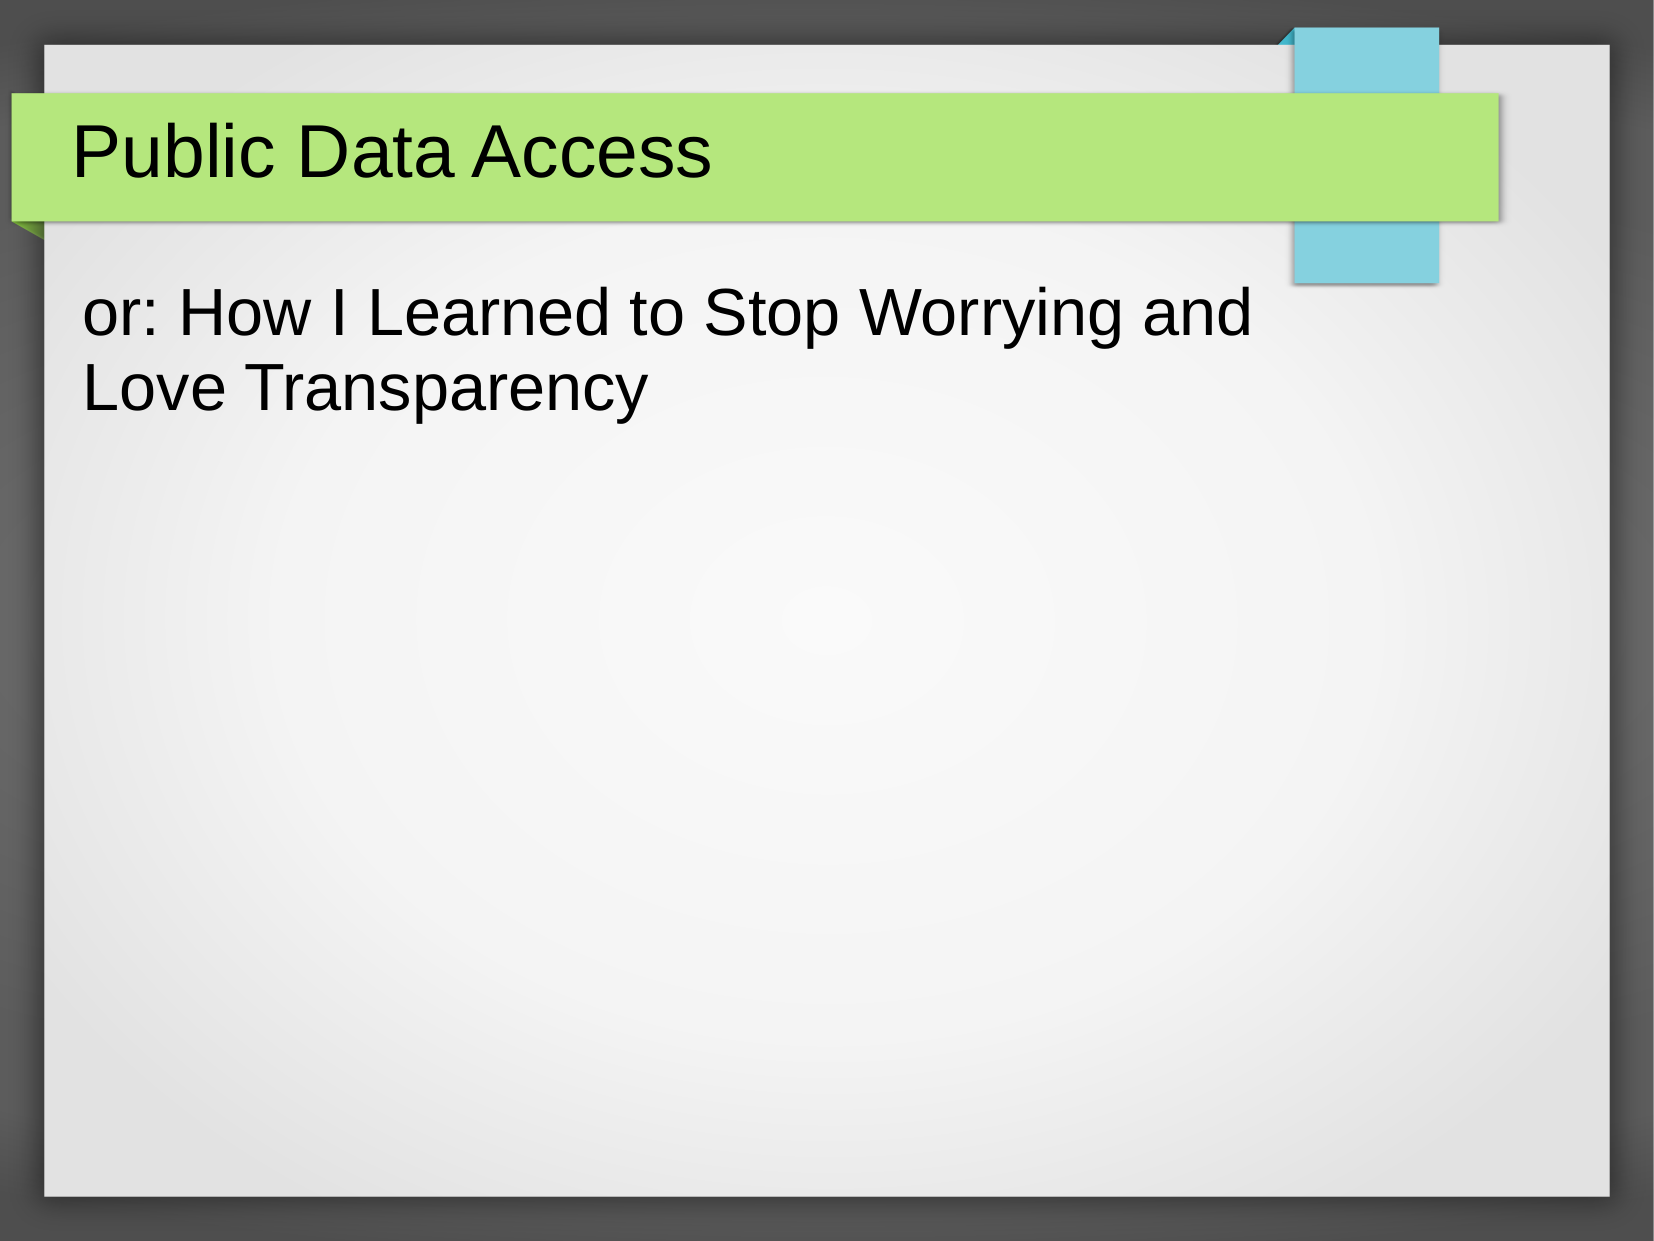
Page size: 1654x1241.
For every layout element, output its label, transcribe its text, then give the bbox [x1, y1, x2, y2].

title Public Data Access [71, 47, 1561, 256]
subtitle or: How I Learned to Stop Worrying and Love Transparency [82, 235, 1291, 466]
picture [0, 0, 1654, 1241]
